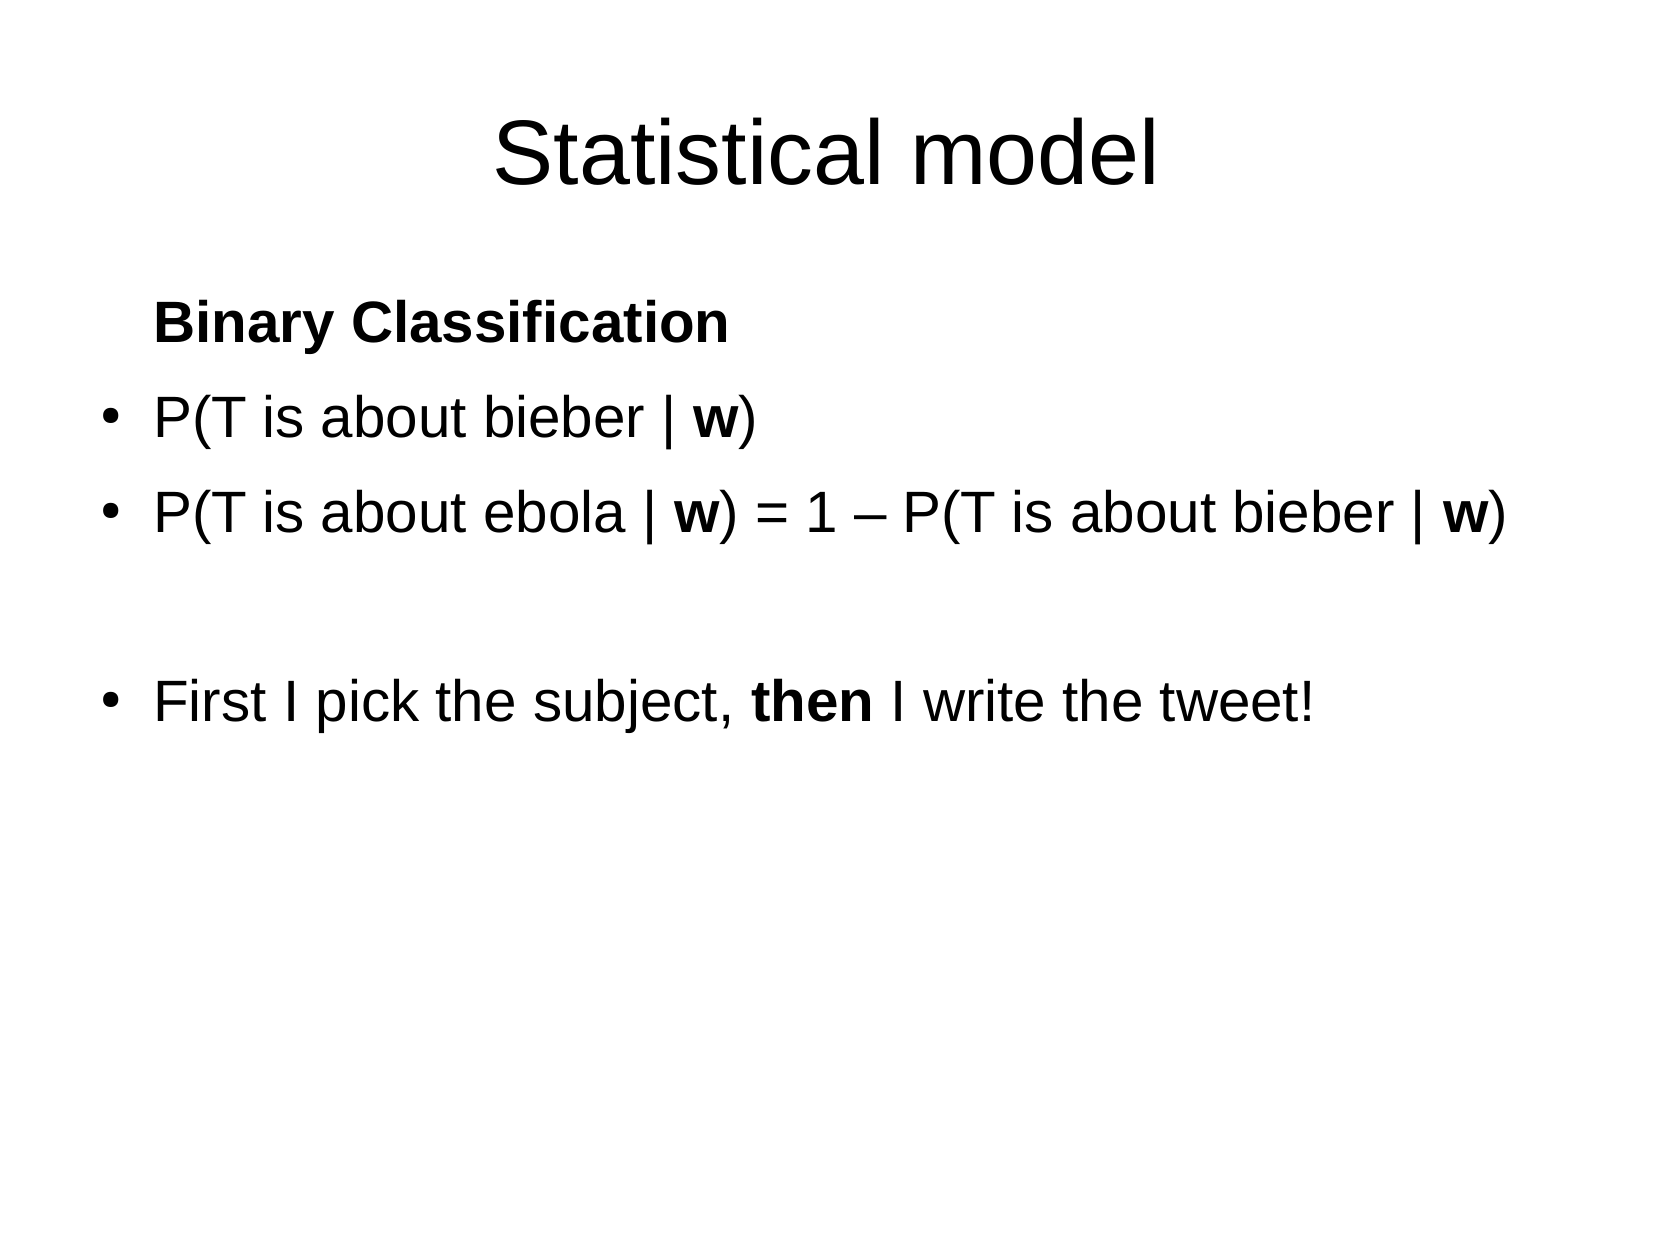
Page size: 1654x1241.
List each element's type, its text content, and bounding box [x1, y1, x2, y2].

title Statistical model [82, 49, 1571, 257]
list Binary Classification P(T is about bieber | w) P(T is about ebola | w) = 1 – P(T is about bieber | w) First I pick the subject, then I write the tweet! [82, 290, 1538, 1010]
